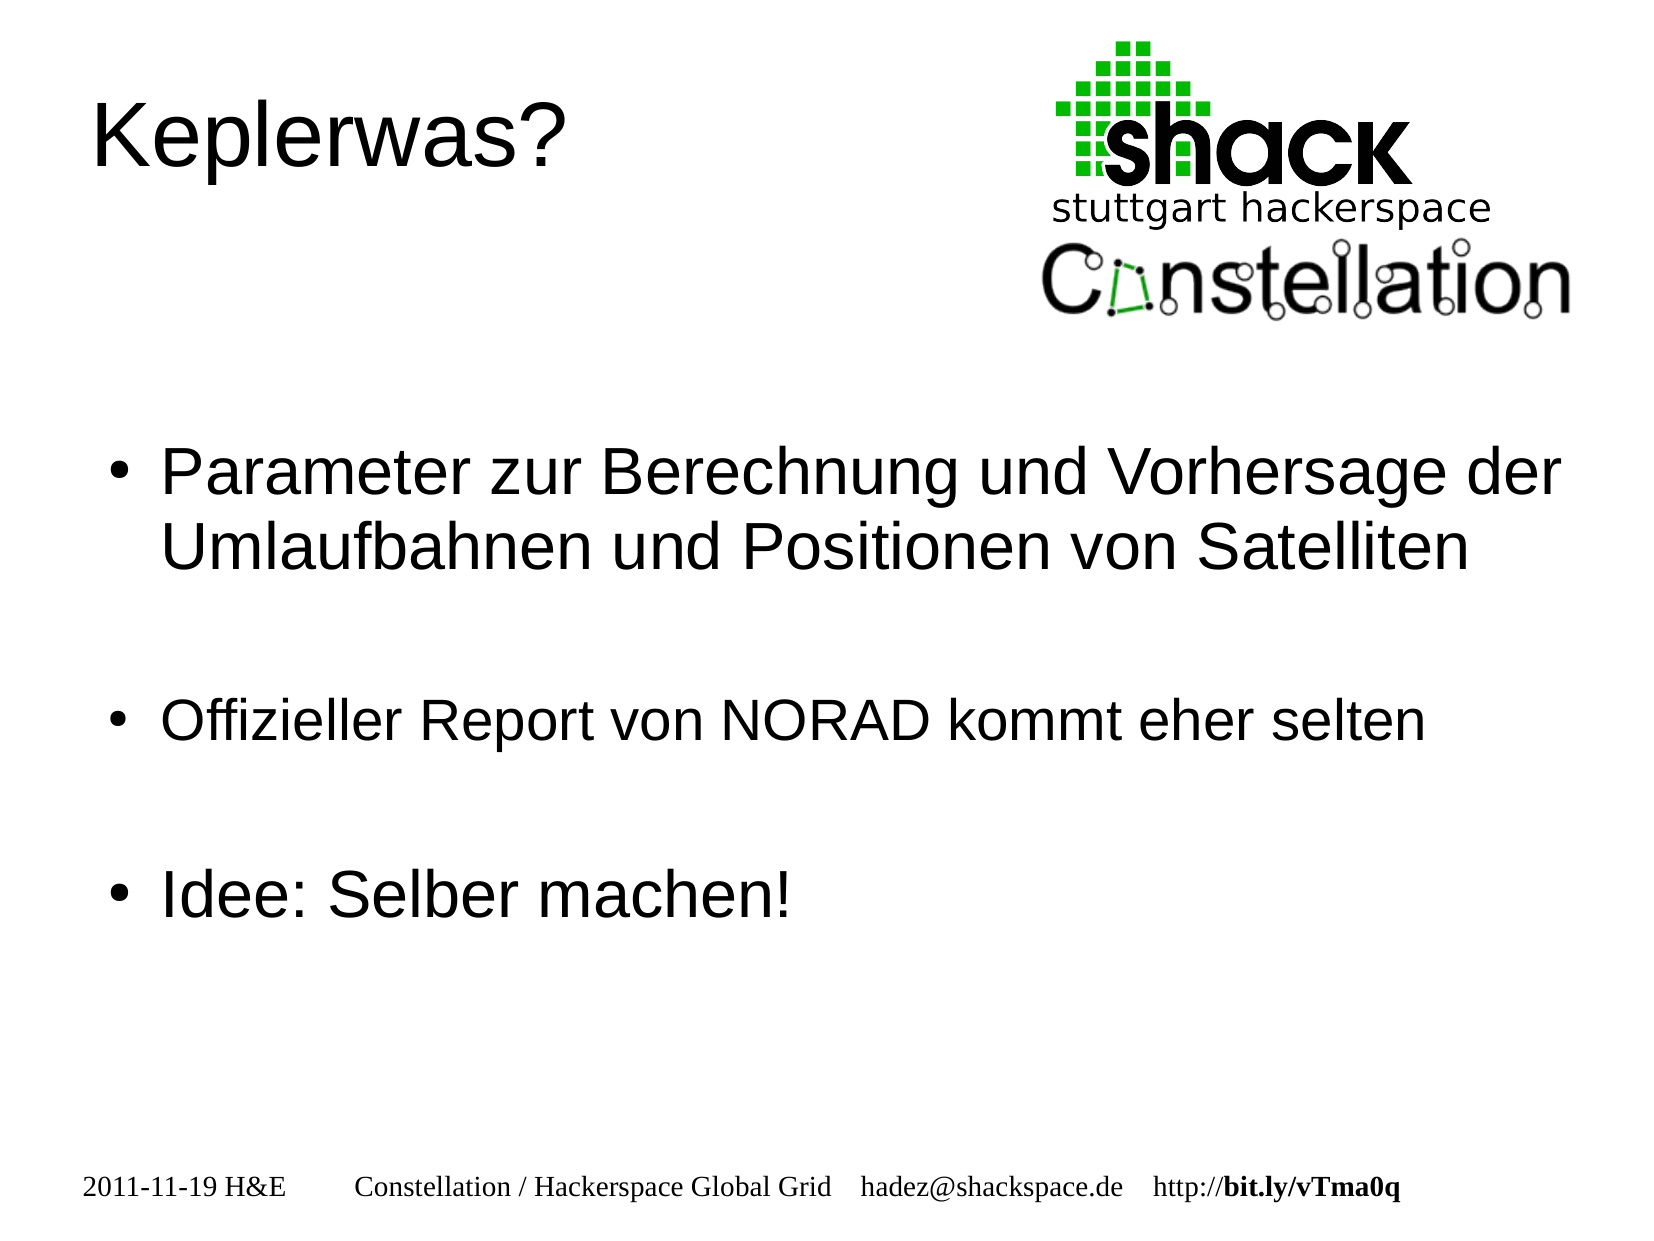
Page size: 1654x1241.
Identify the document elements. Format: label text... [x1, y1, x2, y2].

title Keplerwas? [90, 30, 1029, 241]
picture [1028, 34, 1586, 325]
list Parameter zur Berechnung und Vorhersage der Umlaufbahnen und Positionen von Satelliten Offizieller Report von NORAD kommt eher selten Idee: Selber machen! [90, 330, 1571, 1141]
